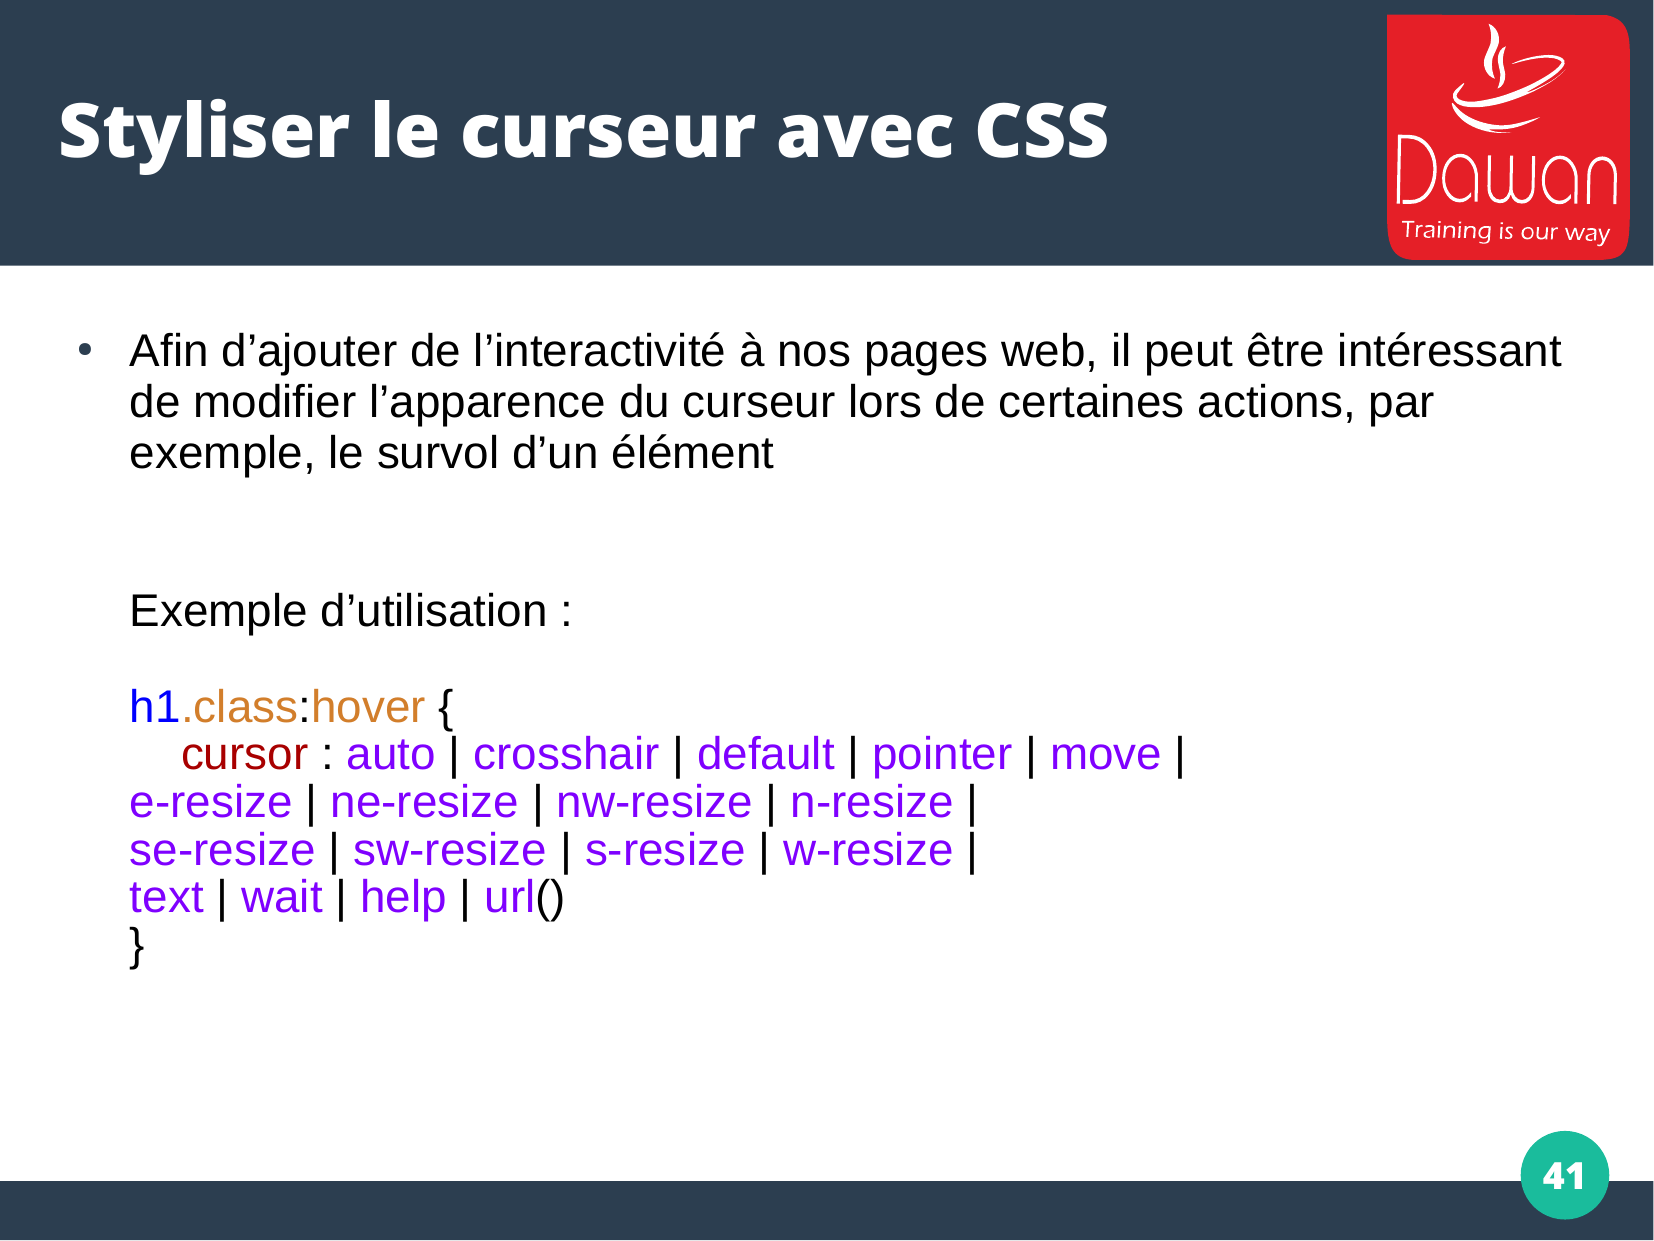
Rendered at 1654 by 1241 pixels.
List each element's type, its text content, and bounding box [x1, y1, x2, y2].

list Afin d’ajouter de l’interactivité à nos pages web, il peut être intéressant de modifier l’apparence du curseur lors de certaines actions, par exemple, le survol d’un élément Exemple d’utilisation : h1.class:hover { cursor : auto | crosshair | default | pointer | move | e-resize | ne-resize | nw-resize | n-resize | se-resize | sw-resize | s-resize | w-resize | text | wait | help | url() } [59, 324, 1595, 1152]
title Styliser le curseur avec CSS [59, 49, 1387, 207]
picture [1387, 14, 1630, 260]
